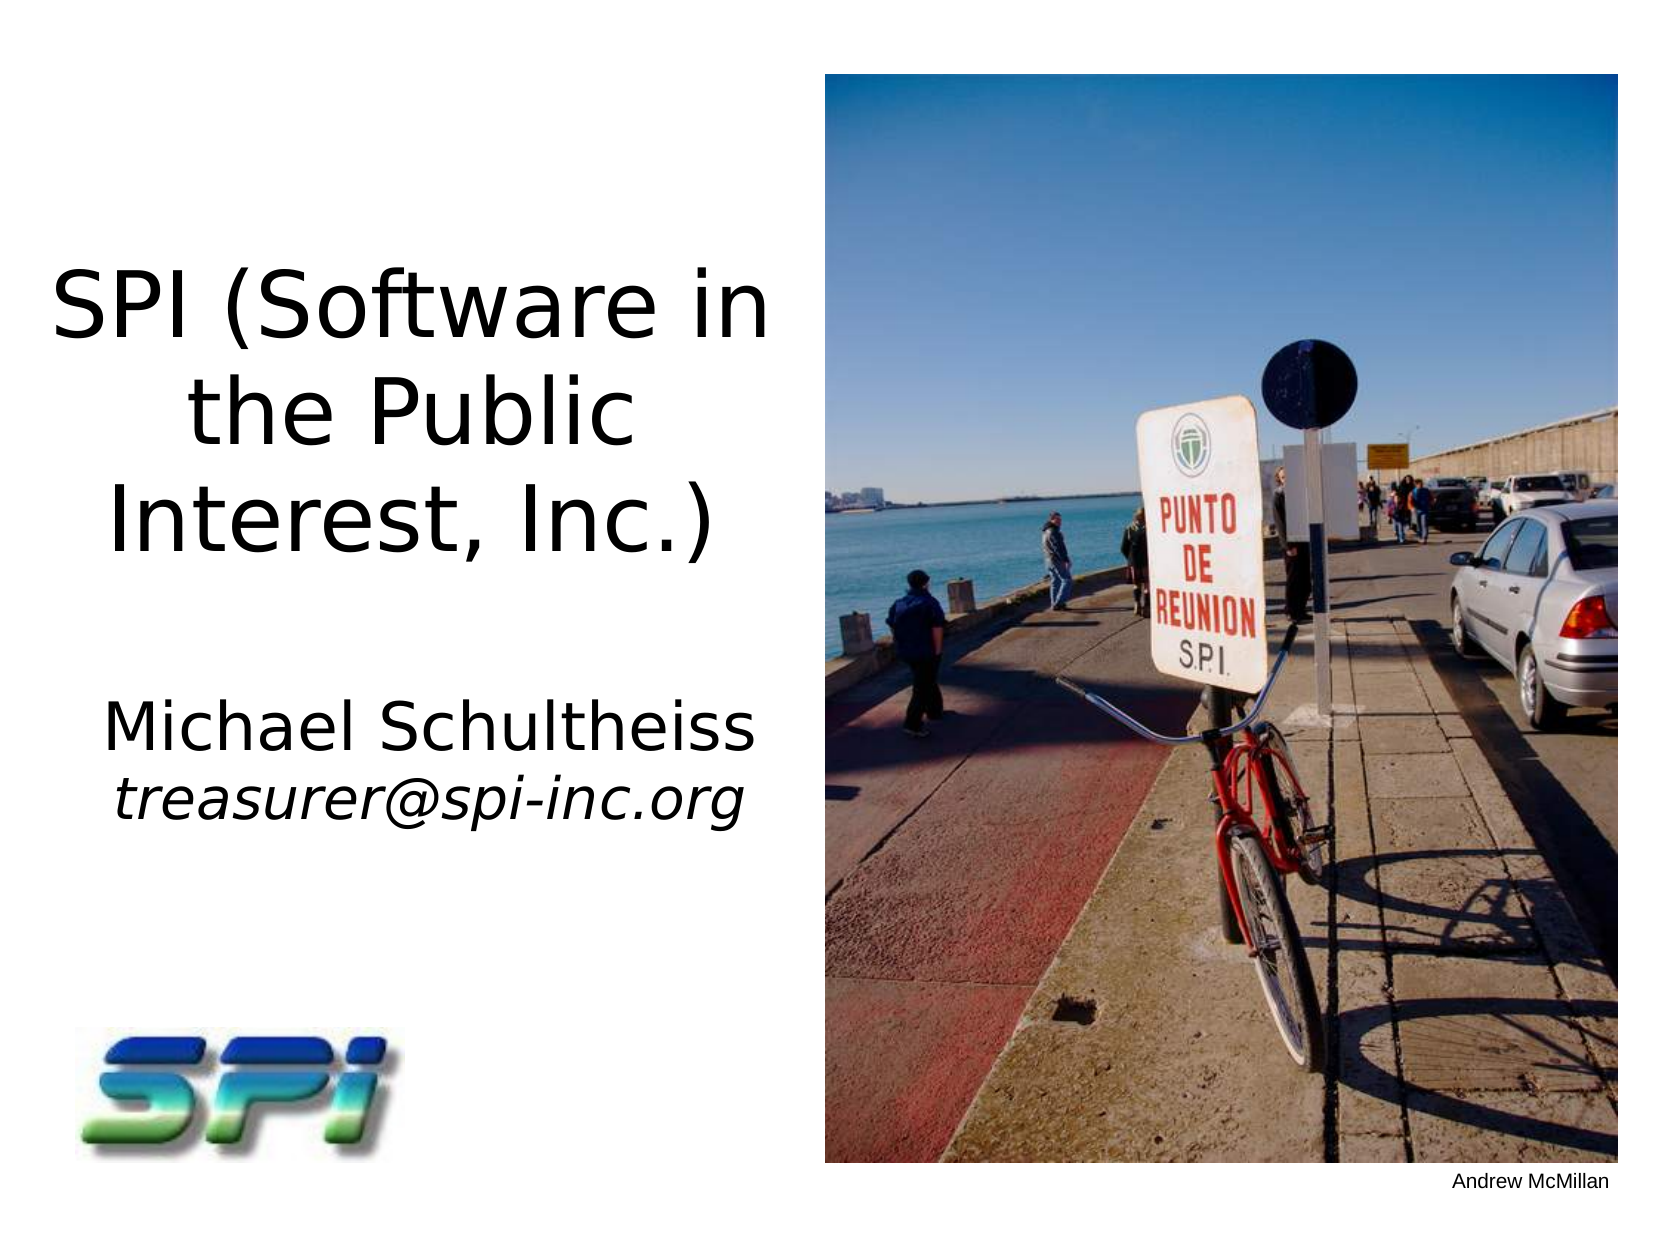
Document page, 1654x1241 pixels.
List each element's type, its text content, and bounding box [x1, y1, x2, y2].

subtitle Michael Schultheiss treasurer@spi-inc.org [0, 358, 825, 1163]
text_box Andrew McMillan [1437, 1162, 1625, 1201]
picture [825, 74, 1618, 1163]
title SPI (Software in the Public Interest, Inc.) [0, 252, 825, 358]
